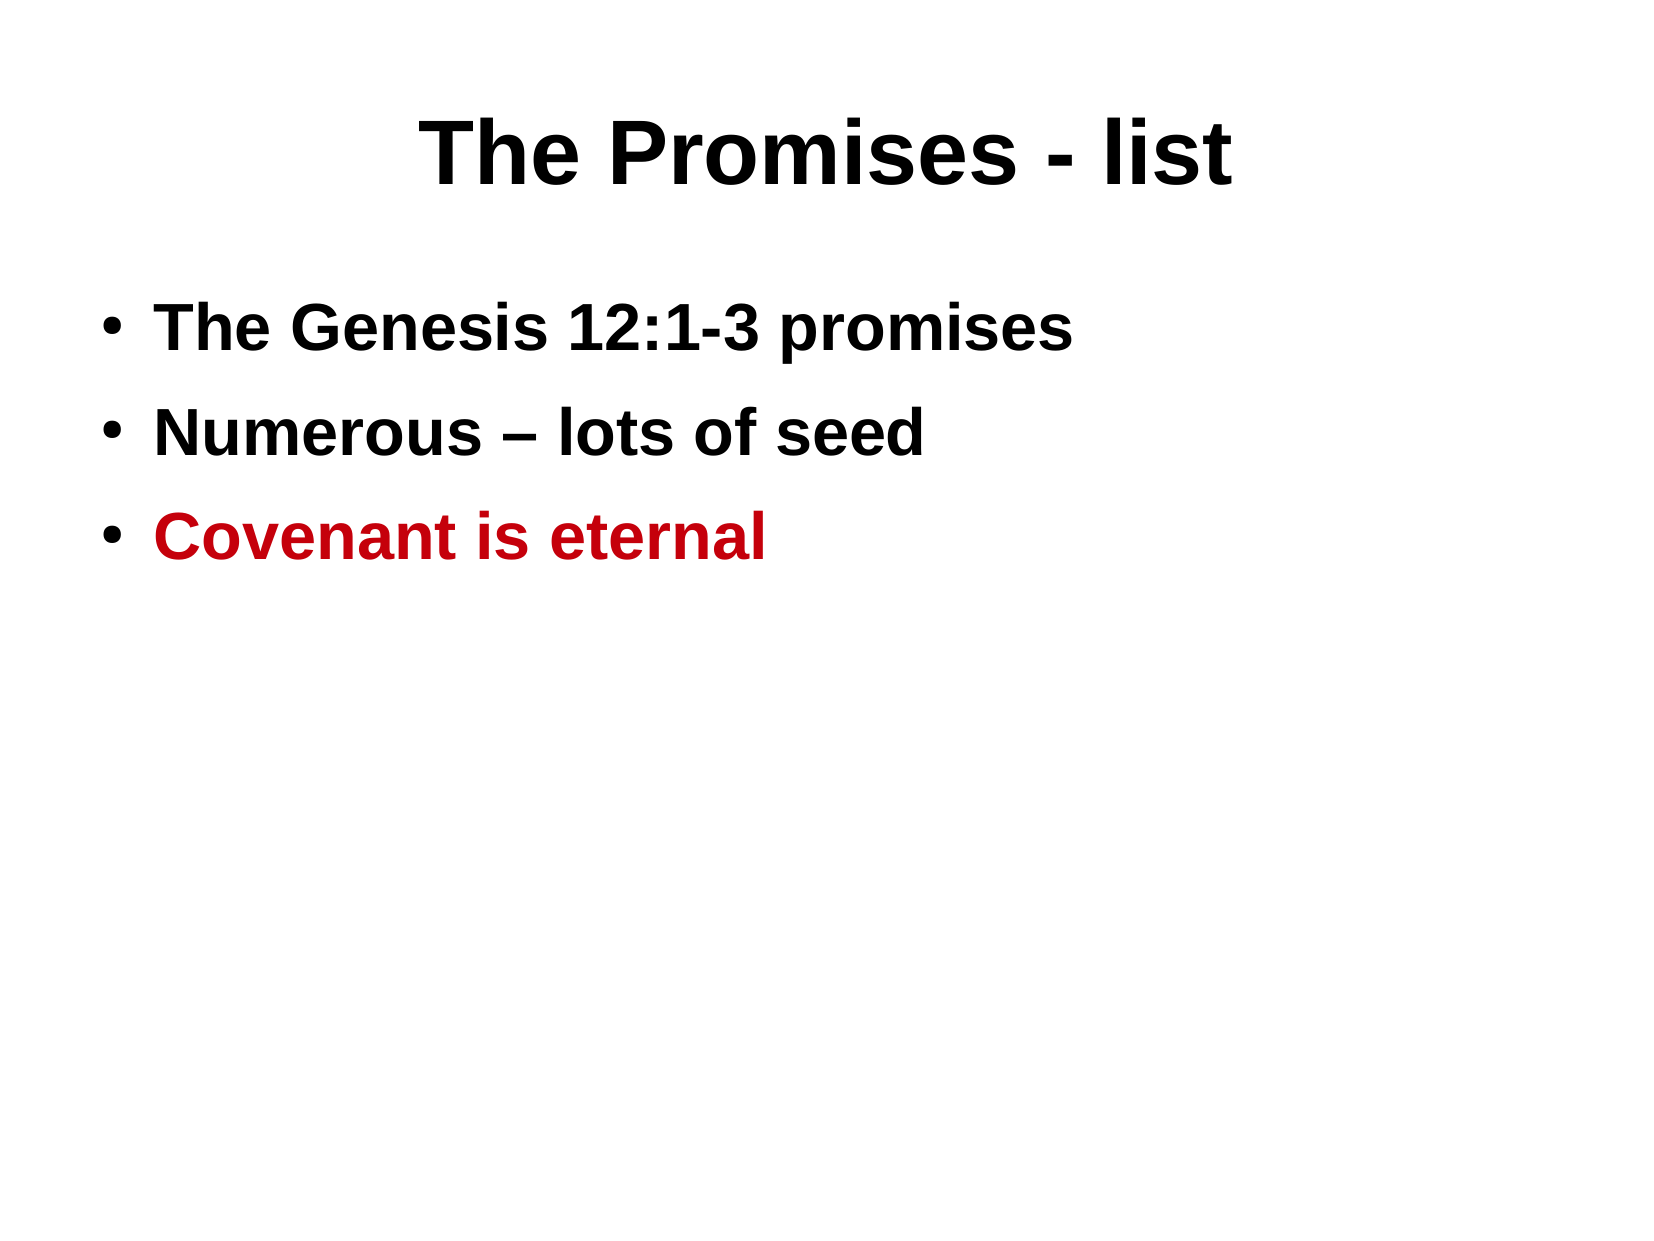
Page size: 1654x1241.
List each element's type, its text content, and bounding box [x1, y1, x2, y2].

title The Promises - list [82, 49, 1571, 257]
list The Genesis 12:1-3 promises Numerous – lots of seed Covenant is eternal [82, 290, 1571, 1109]
